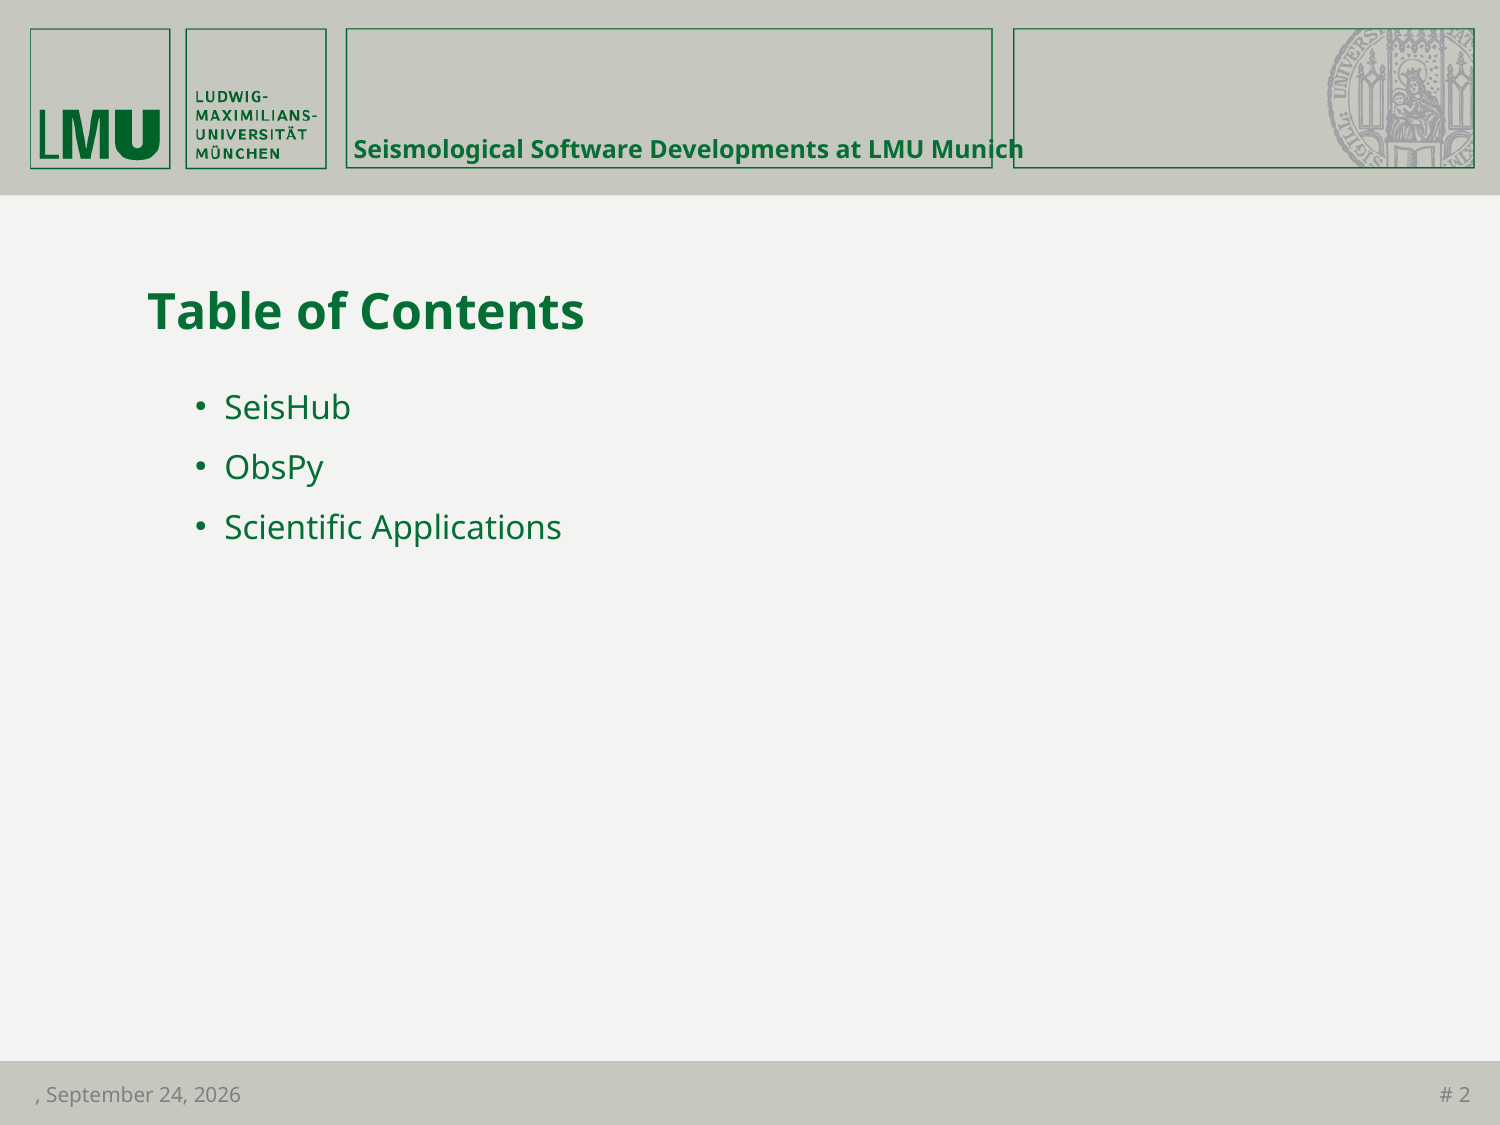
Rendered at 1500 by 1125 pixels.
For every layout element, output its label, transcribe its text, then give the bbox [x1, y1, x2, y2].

title Table of Contents [147, 265, 1359, 355]
list SeisHub ObsPy Scientific Applications [147, 383, 1359, 1004]
picture [0, 0, 1500, 1125]
